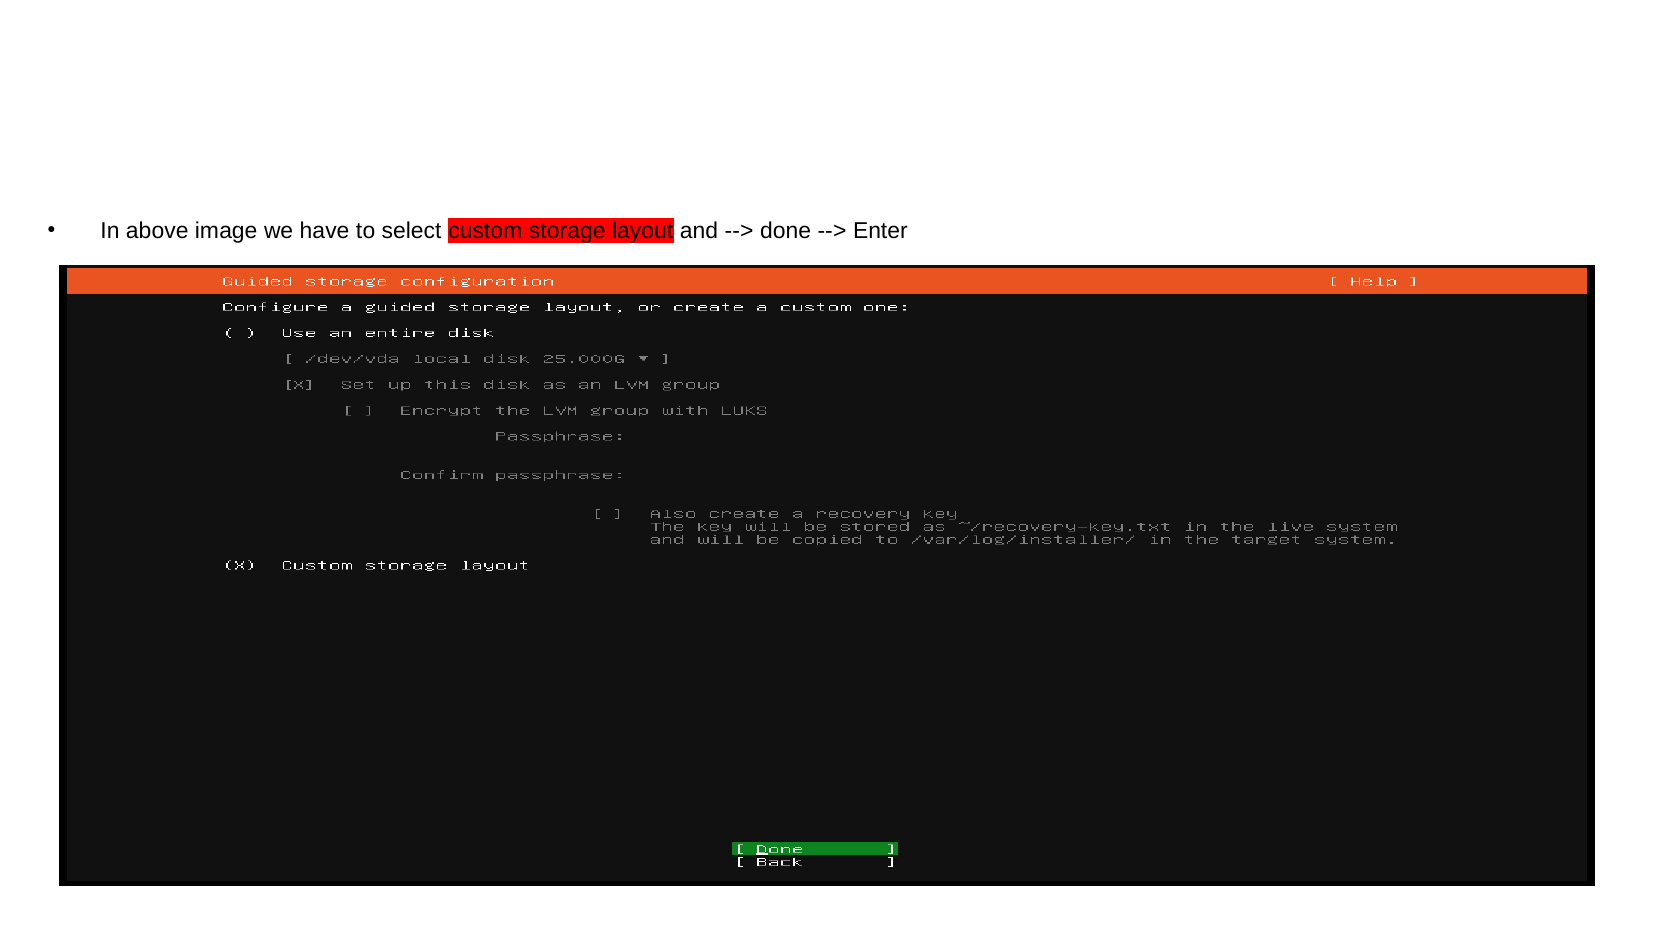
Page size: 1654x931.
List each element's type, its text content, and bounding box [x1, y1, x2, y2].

picture [59, 265, 1595, 886]
list In above image we have to select custom storage layout and --> done --> Enter [29, 217, 1571, 916]
